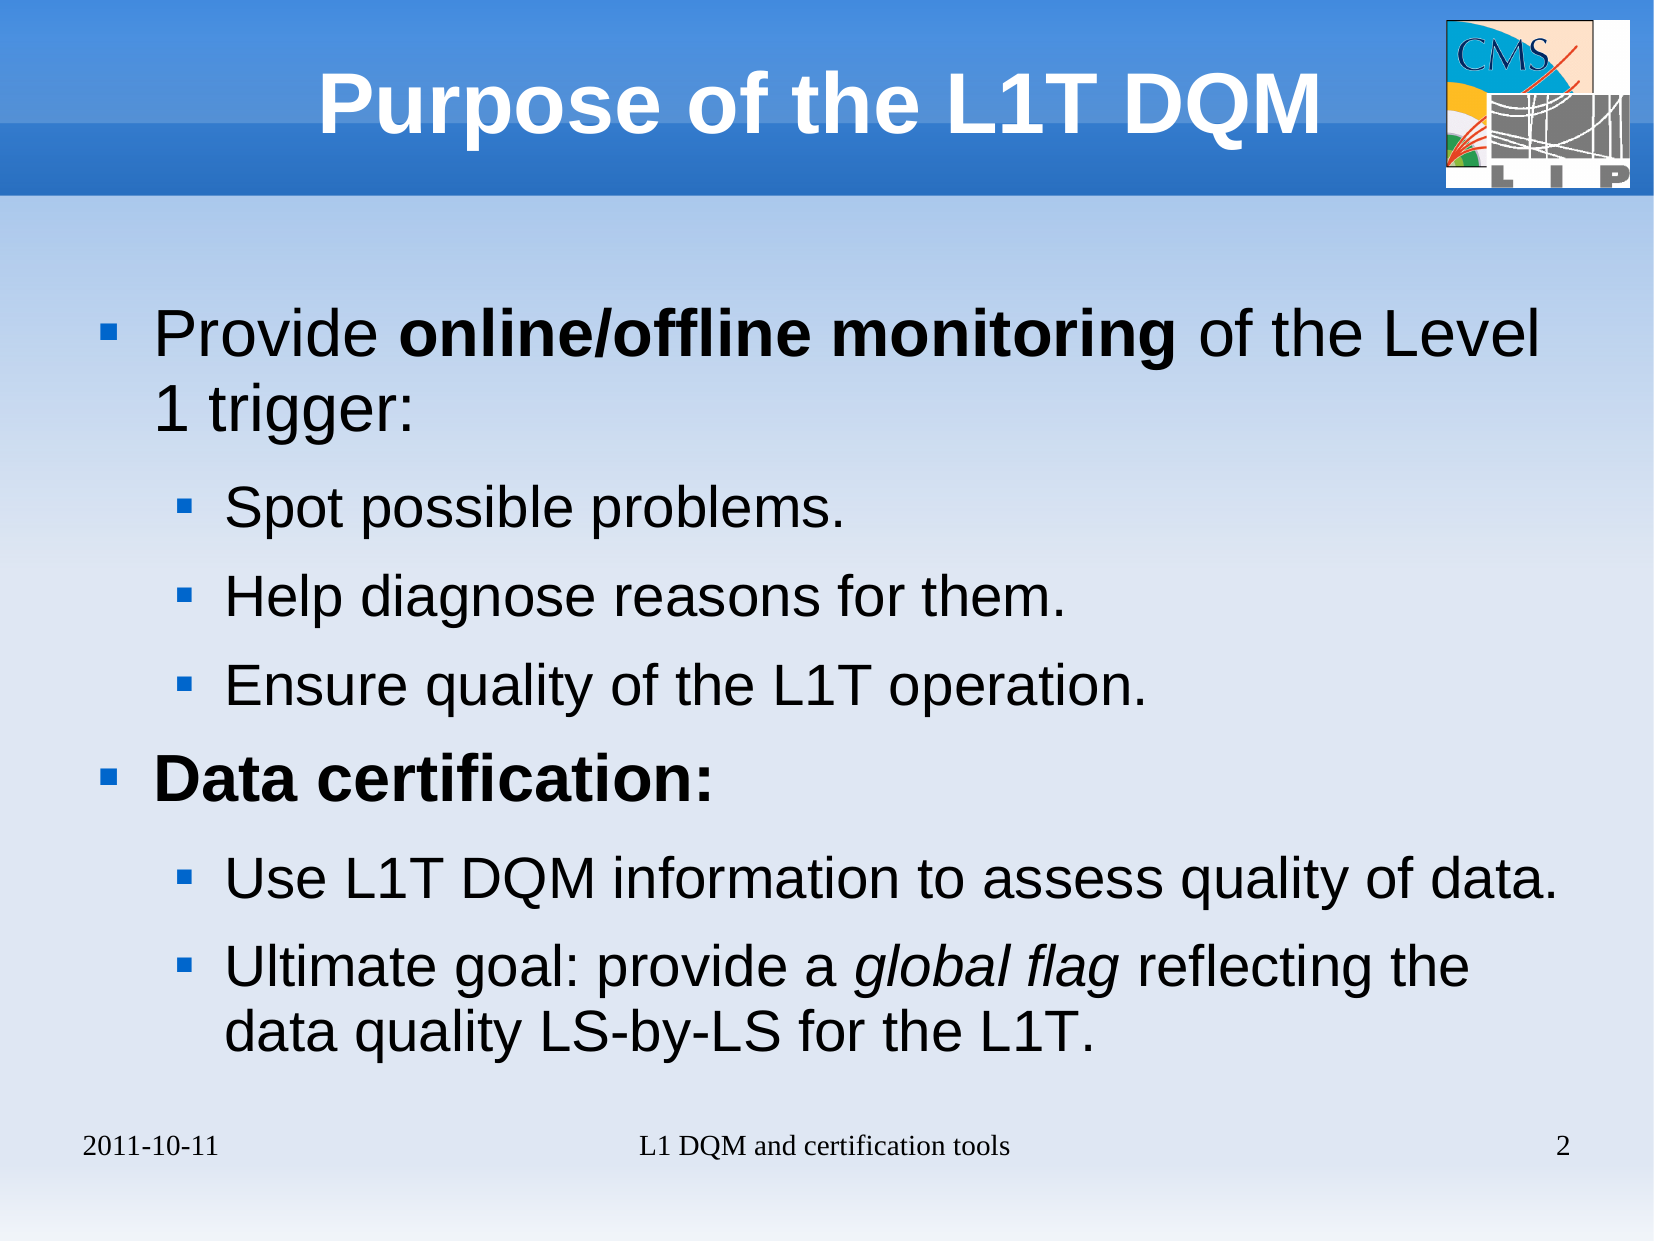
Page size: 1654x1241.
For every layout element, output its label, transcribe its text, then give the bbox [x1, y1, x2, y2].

title Purpose of the L1T DQM [76, 0, 1565, 208]
picture [0, 0, 1654, 1241]
list Provide online/offline monitoring of the Level 1 trigger: Spot possible problems. Help diagnose reasons for them. Ensure quality of the L1T operation. Data certification: Use L1T DQM information to assess quality of data. Ultimate goal: provide a global flag reflecting the data quality LS-by-LS for the L1T. [82, 296, 1571, 1115]
